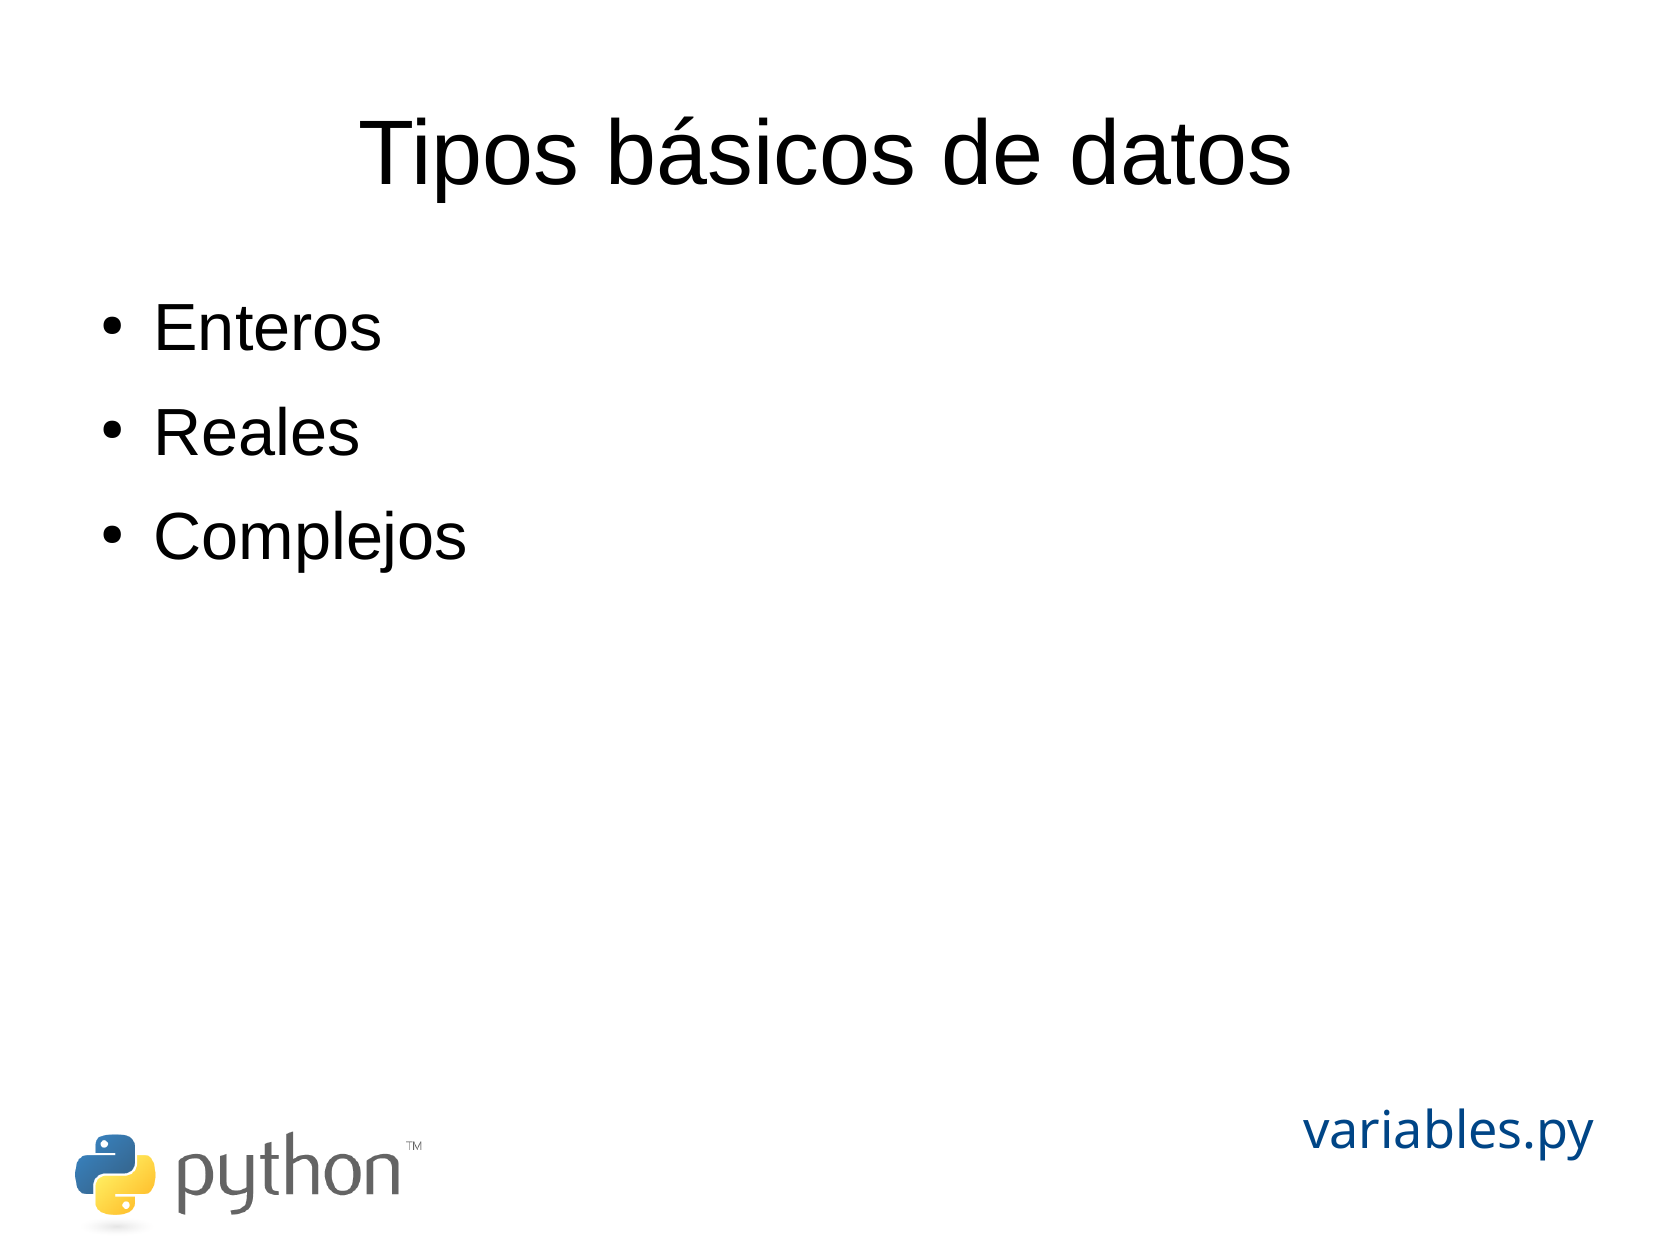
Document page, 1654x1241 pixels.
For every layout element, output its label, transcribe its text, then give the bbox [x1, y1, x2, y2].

list variables.py [472, 1092, 1595, 1182]
list Enteros Reales Complejos [82, 290, 809, 1109]
title Tipos básicos de datos [82, 49, 1571, 257]
picture [17, 1110, 455, 1241]
